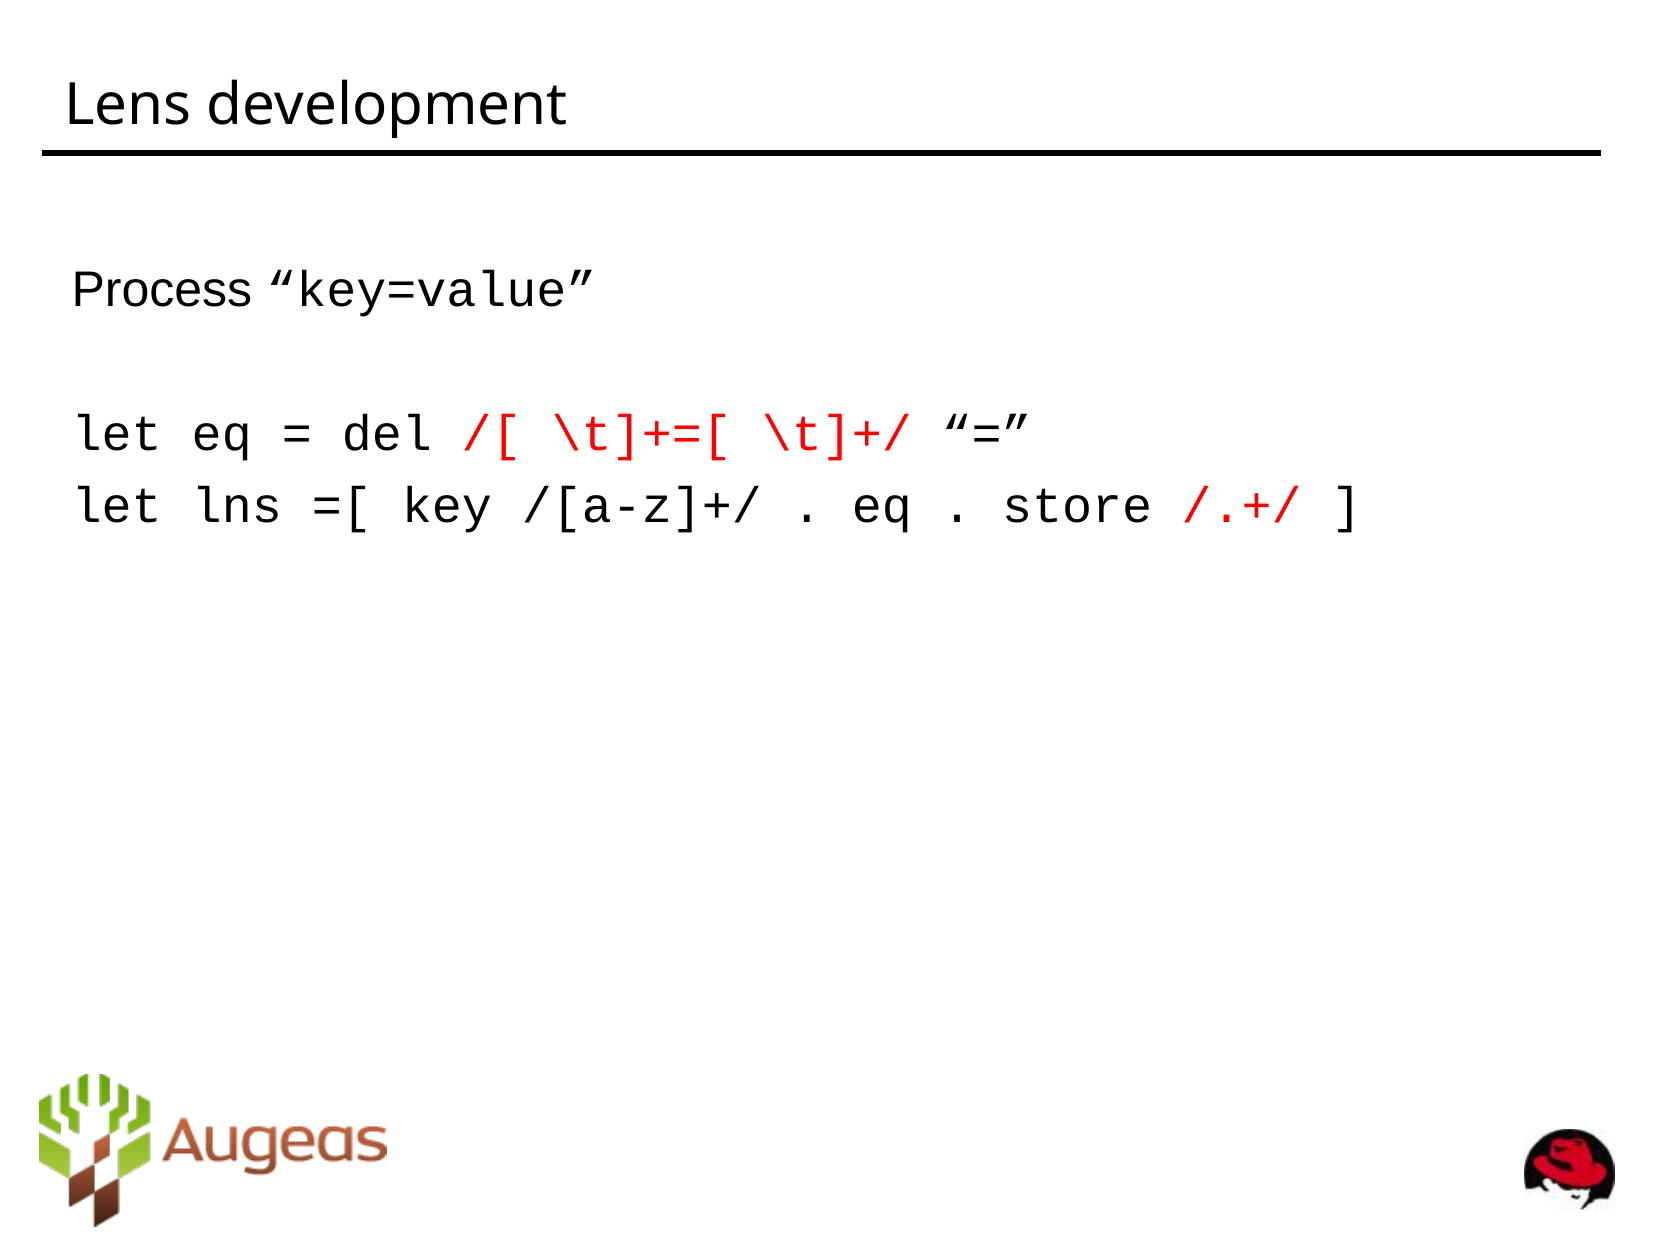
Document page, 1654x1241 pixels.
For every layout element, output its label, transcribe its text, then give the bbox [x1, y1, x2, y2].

picture [1524, 1129, 1615, 1220]
title Lens development [64, 42, 1496, 161]
list Process “key=value” let eq = del /[ \t]+=[ \t]+/ “=” let lns =[ key /[a-z]+/ . eq . store /.+/ ] [71, 188, 1495, 1097]
picture [39, 1074, 387, 1227]
